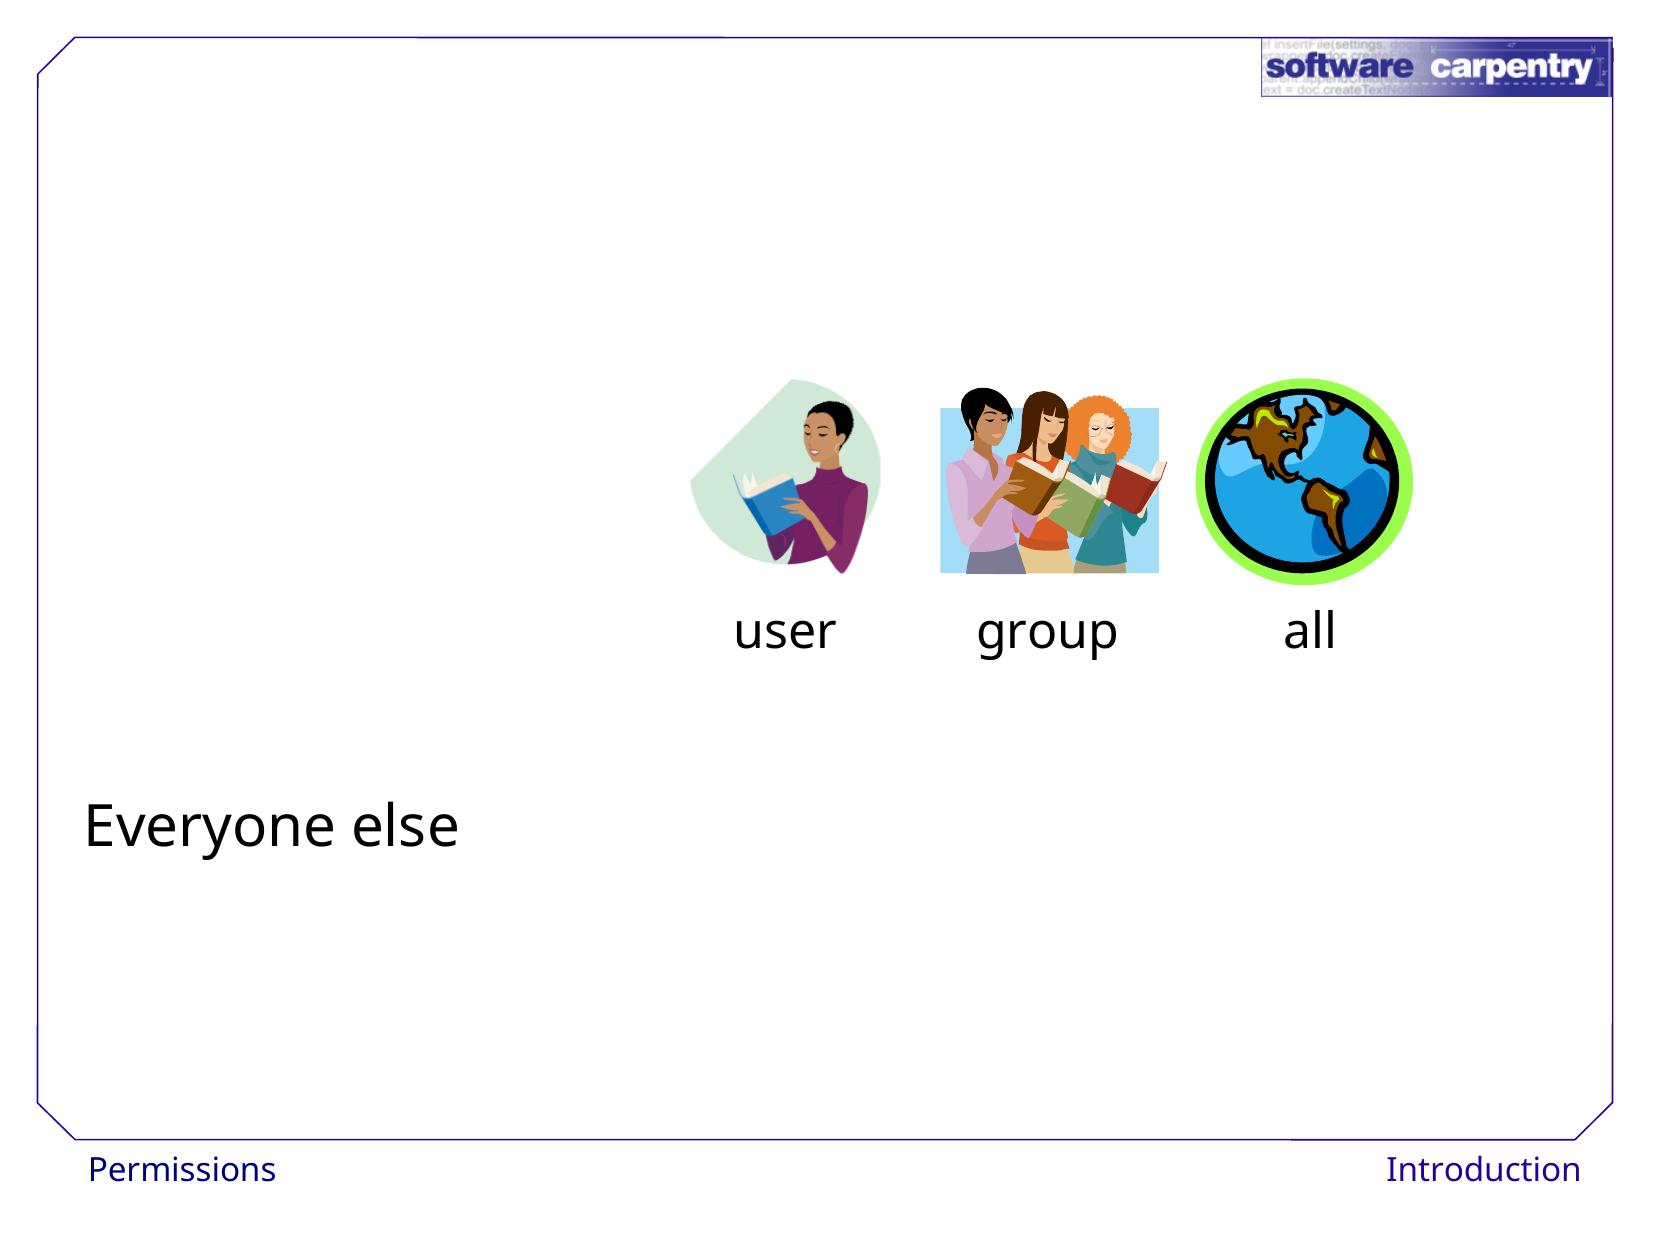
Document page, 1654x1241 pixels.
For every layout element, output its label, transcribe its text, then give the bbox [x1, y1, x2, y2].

text_box Everyone else [68, 745, 625, 866]
picture [1261, 39, 1613, 97]
table_header group [917, 596, 1179, 683]
picture [675, 378, 893, 583]
table_header [392, 596, 654, 683]
table_header all [1179, 596, 1441, 683]
picture [940, 387, 1168, 575]
table_header user [654, 596, 917, 683]
picture [1195, 378, 1414, 586]
